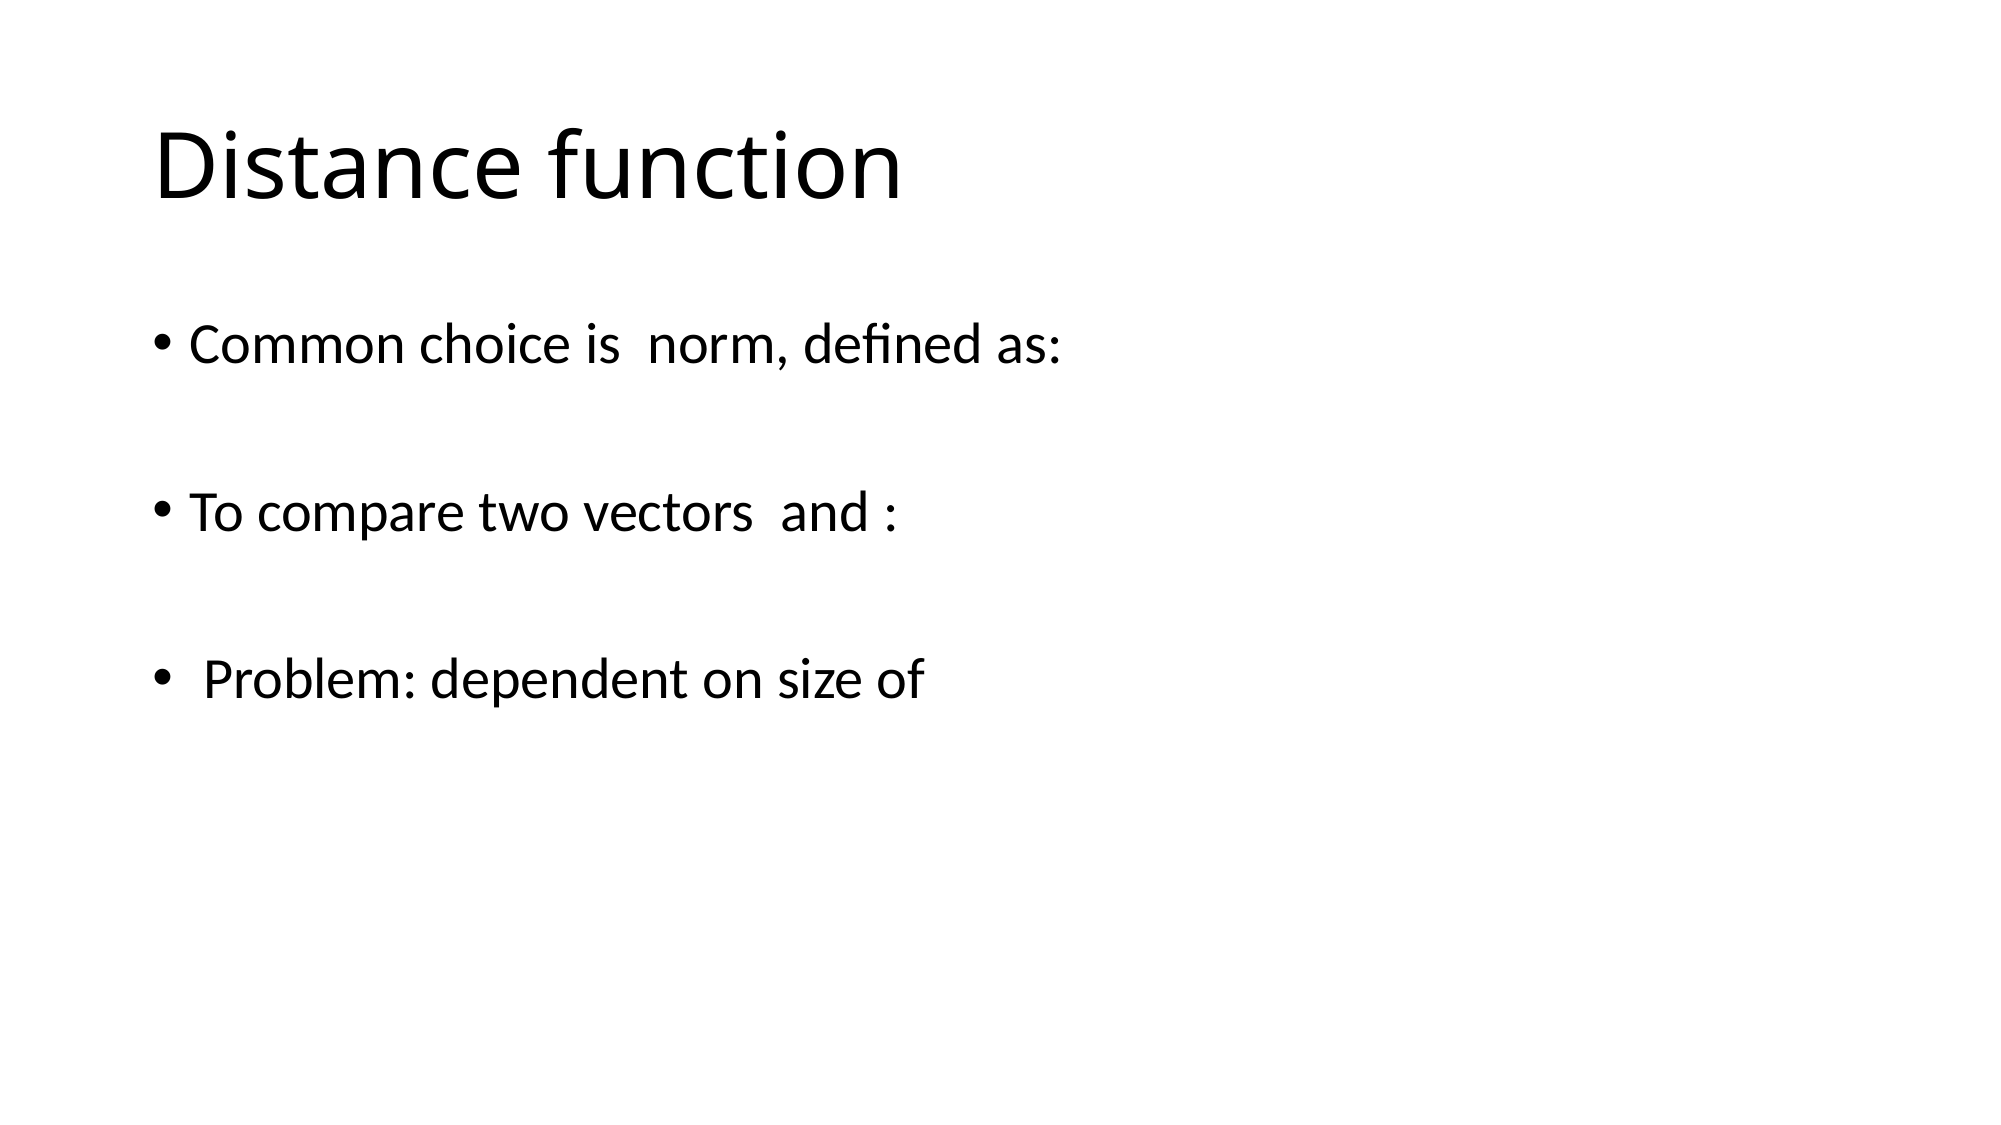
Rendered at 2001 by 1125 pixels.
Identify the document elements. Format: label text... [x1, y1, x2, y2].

list Common choice is norm, defined as: To compare two vectors and : Problem: dependent on size of [137, 305, 1863, 1020]
title Distance function [137, 59, 1863, 278]
